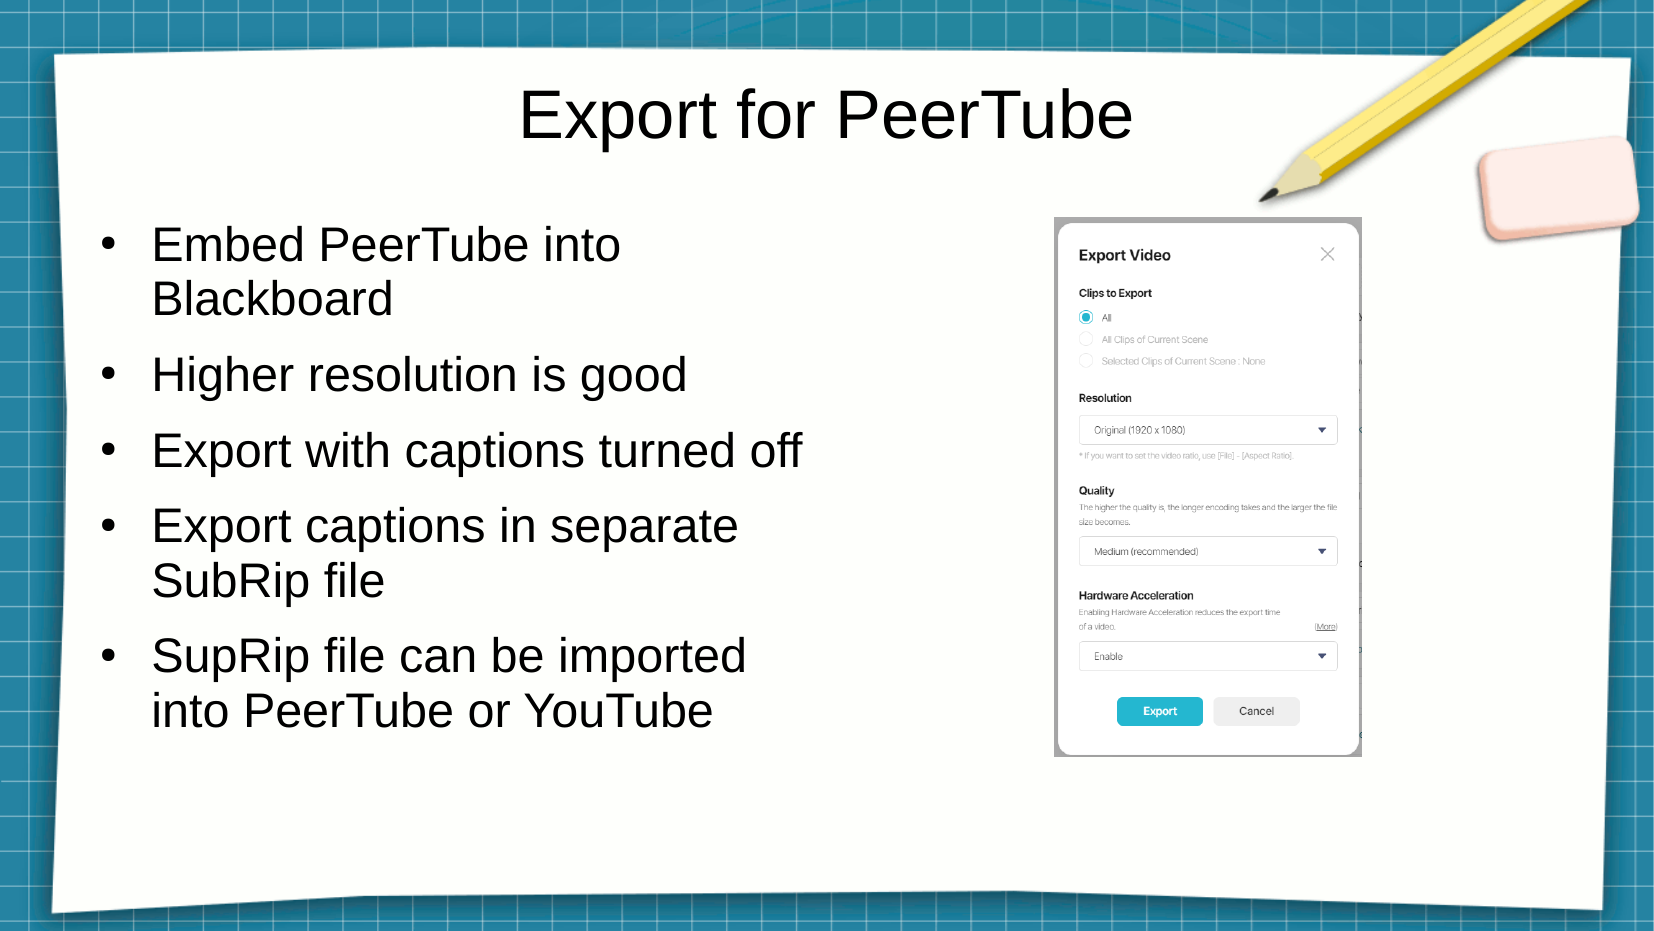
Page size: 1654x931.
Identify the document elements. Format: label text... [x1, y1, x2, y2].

list Embed PeerTube into Blackboard Higher resolution is good Export with captions turned off Export captions in separate SubRip file SupRip file can be imported into PeerTube or YouTube [82, 217, 809, 758]
title Export for PeerTube [82, 37, 1571, 193]
picture [0, 0, 1654, 931]
